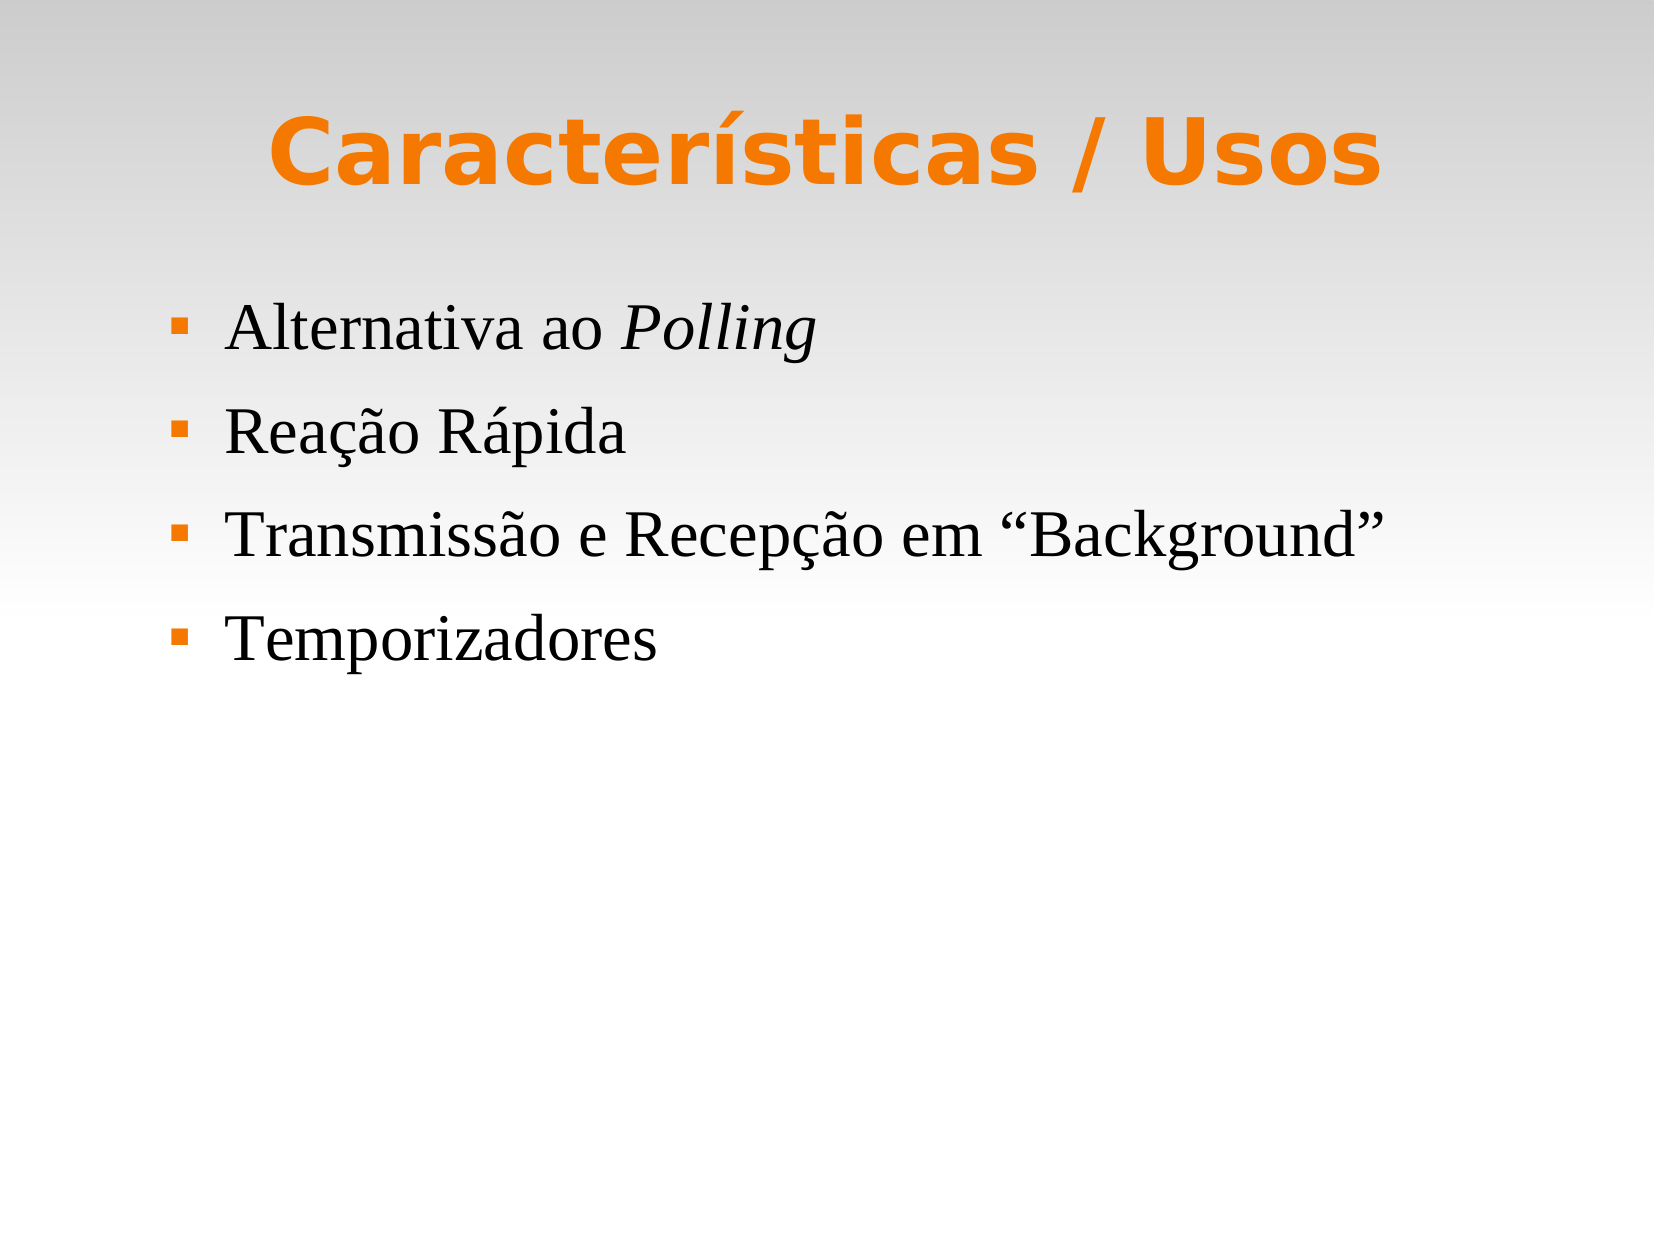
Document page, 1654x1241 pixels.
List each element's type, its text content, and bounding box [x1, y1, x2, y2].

title Características / Usos [82, 49, 1571, 257]
list Alternativa ao Polling Reação Rápida Transmissão e Recepção em “Background” Temporizadores [82, 290, 1571, 1109]
